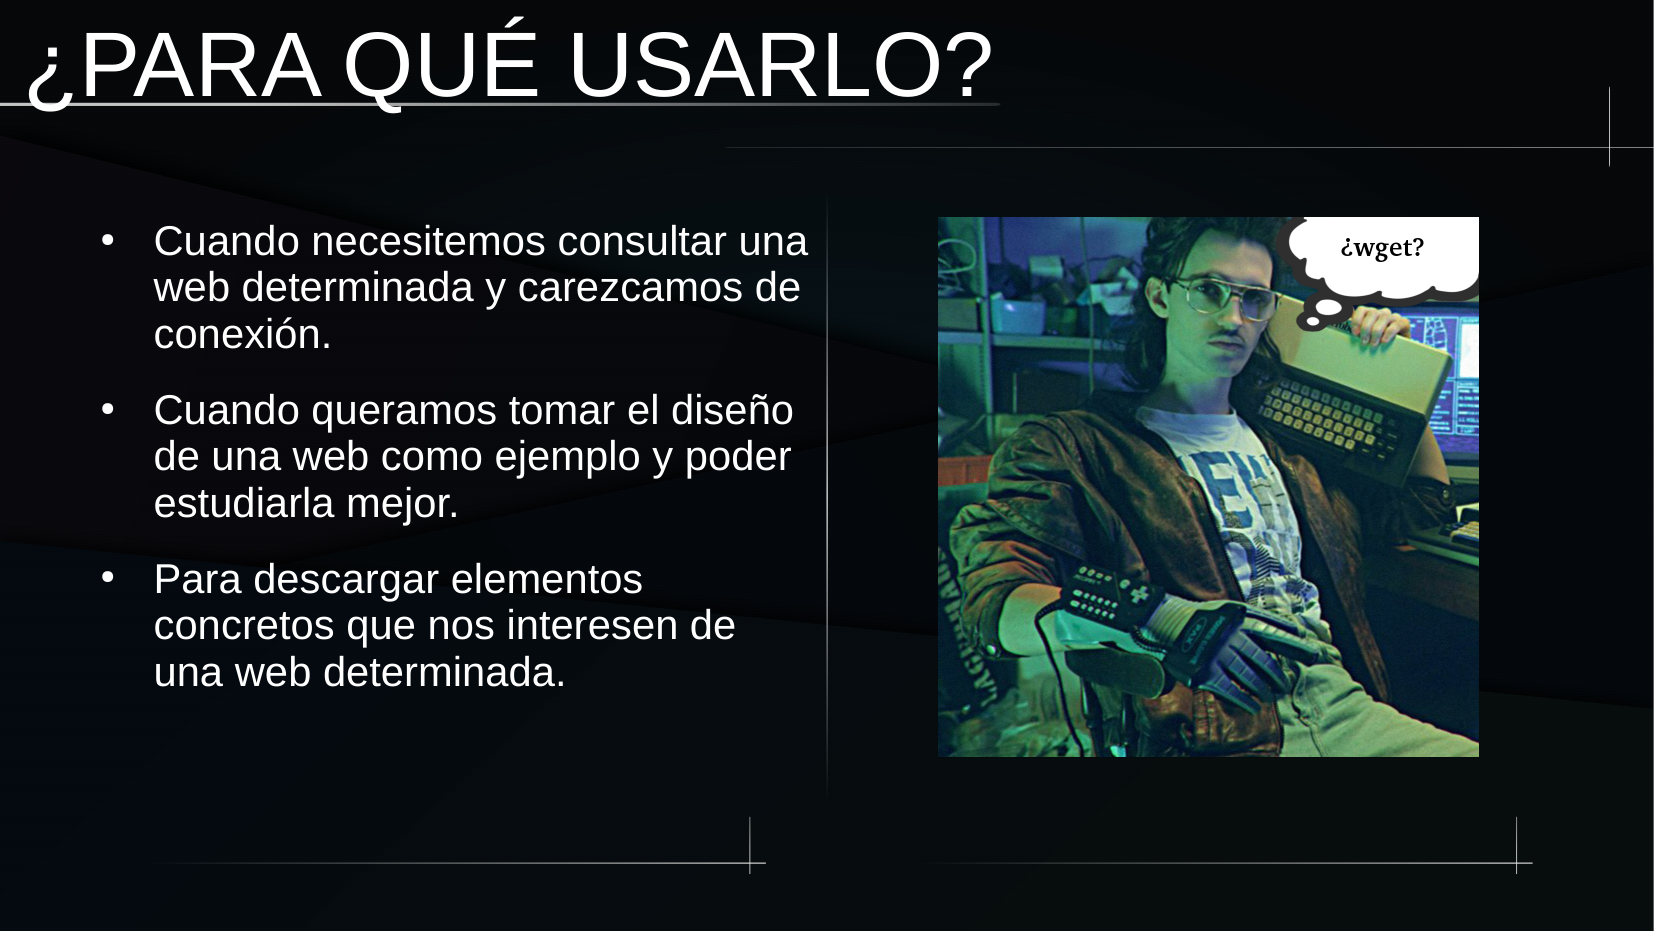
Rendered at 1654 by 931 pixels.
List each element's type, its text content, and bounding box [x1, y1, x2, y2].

picture [0, 0, 1654, 931]
title ¿PARA QUÉ USARLO? [23, 11, 1589, 119]
list Cuando necesitemos consultar una web determinada y carezcamos de conexión. Cuando queramos tomar el diseño de una web como ejemplo y poder estudiarla mejor. Para descargar elementos concretos que nos interesen de una web determinada. [82, 217, 809, 757]
